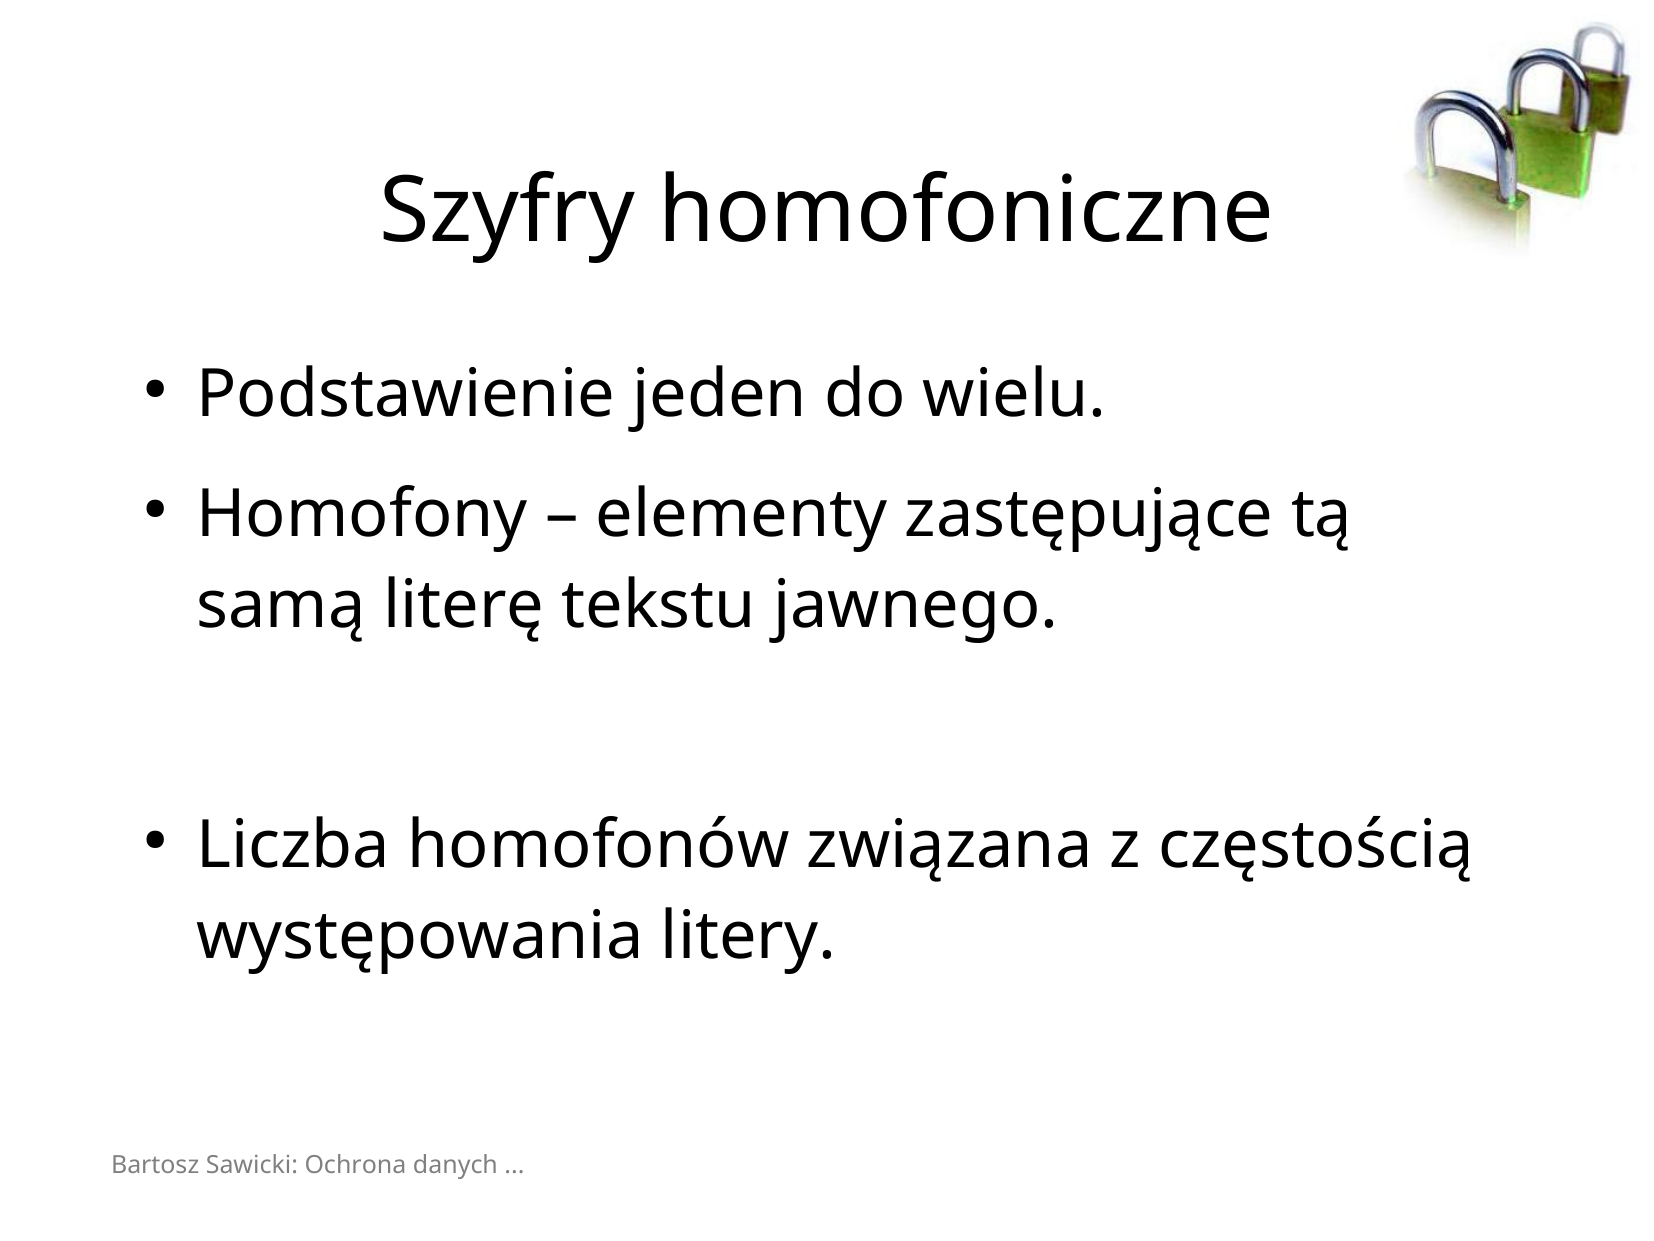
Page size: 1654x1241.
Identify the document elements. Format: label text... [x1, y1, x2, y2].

list Podstawienie jeden do wielu. Homofony – elementy zastępujące tą samą literę tekstu jawnego. Liczba homofonów związana z częstością występowania litery. [125, 344, 1538, 1127]
picture [1385, 14, 1640, 266]
title Szyfry homofoniczne [121, 102, 1534, 311]
